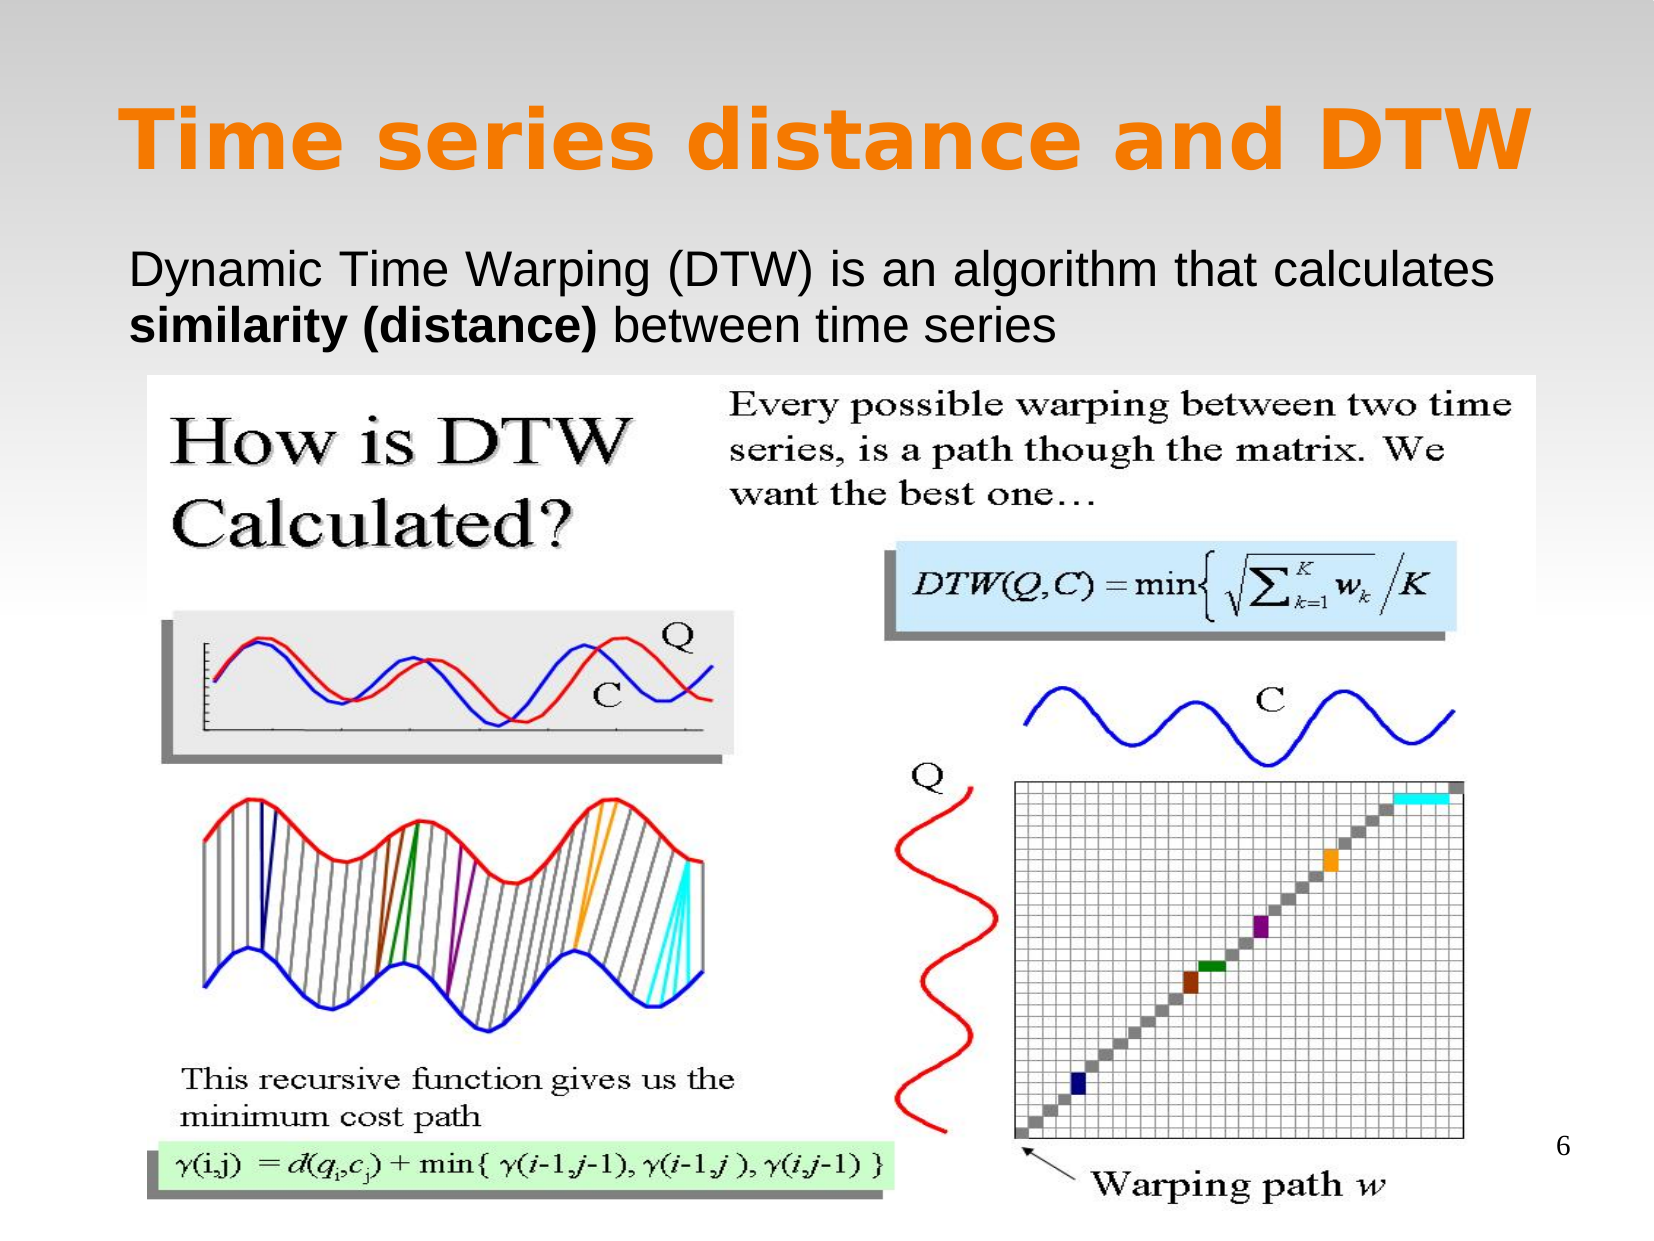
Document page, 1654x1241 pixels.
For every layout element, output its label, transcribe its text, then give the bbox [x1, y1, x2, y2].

title Time series distance and DTW [82, 45, 1571, 237]
picture [147, 375, 1536, 1211]
text_box Dynamic Time Warping (DTW) is an algorithm that calculates similarity (distance) between time series [118, 241, 1506, 353]
